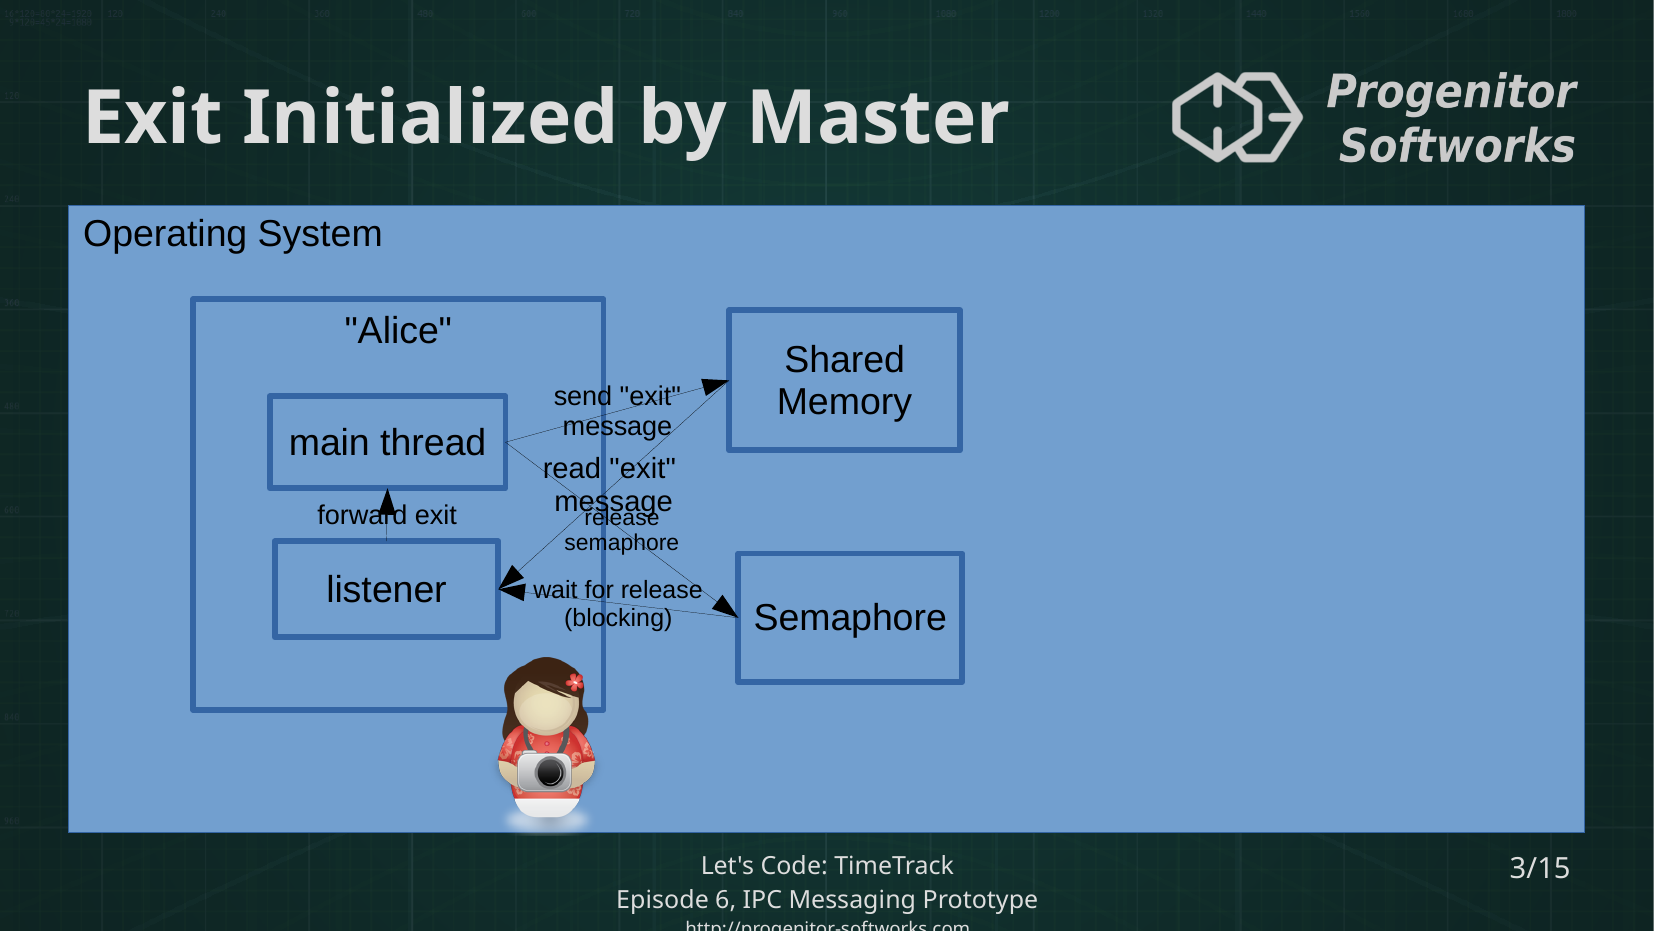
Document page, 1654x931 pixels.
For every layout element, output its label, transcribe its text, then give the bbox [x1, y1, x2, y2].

text_box listener [274, 541, 499, 638]
text_box Operating System [604, 518, 729, 616]
text_box Operating System [68, 205, 1585, 833]
text_box main thread [269, 396, 506, 489]
text_box Semaphore [738, 553, 962, 683]
text_box "Alice" [387, 444, 583, 586]
text_box "Alice" [507, 416, 604, 502]
title Exit Initialized by Master [82, 37, 1133, 193]
text_box "Alice" [192, 299, 604, 710]
text_box "Alice" [506, 509, 604, 601]
text_box Shared Memory [729, 310, 960, 451]
picture [0, 0, 1654, 931]
text_box Operating System [604, 388, 719, 492]
